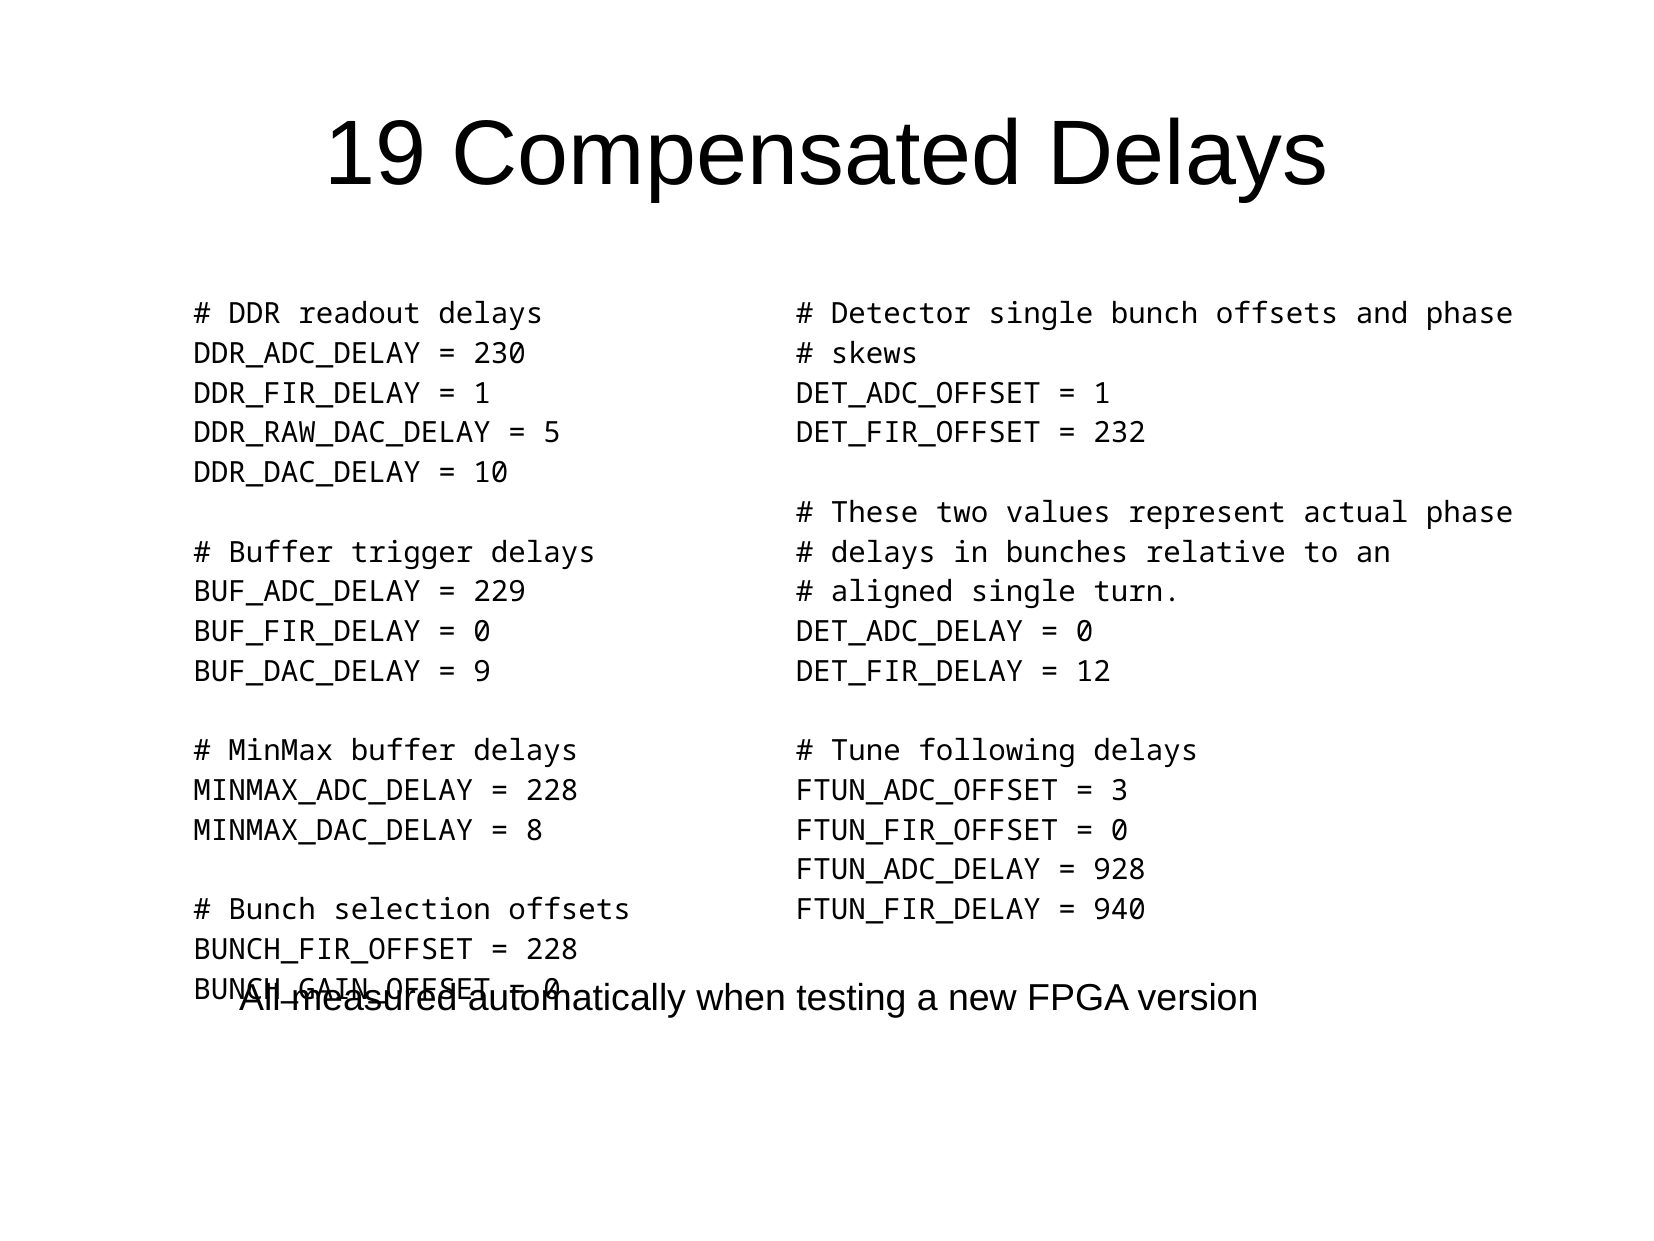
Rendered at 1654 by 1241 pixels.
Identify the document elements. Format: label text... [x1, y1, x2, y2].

title 19 Compensated Delays [82, 49, 1571, 257]
text_box # DDR readout delays DDR_ADC_DELAY = 230 DDR_FIR_DELAY = 1 DDR_RAW_DAC_DELAY = 5 DDR_DAC_DELAY = 10 # Buffer trigger delays BUF_ADC_DELAY = 229 BUF_FIR_DELAY = 0 BUF_DAC_DELAY = 9 # MinMax buffer delays MINMAX_ADC_DELAY = 228 MINMAX_DAC_DELAY = 8 # Bunch selection offsets BUNCH_FIR_OFFSET = 228 BUNCH_GAIN_OFFSET = 0 [177, 283, 969, 1158]
text_box All measured automatically when testing a new FPGA version [224, 968, 1477, 1026]
text_box # Detector single bunch offsets and phase # skews DET_ADC_OFFSET = 1 DET_FIR_OFFSET = 232 # These two values represent actual phase # delays in bunches relative to an # aligned single turn. DET_ADC_DELAY = 0 DET_FIR_DELAY = 12 # Tune following delays FTUN_ADC_OFFSET = 3 FTUN_FIR_OFFSET = 0 FTUN_ADC_DELAY = 928 FTUN_FIR_DELAY = 940 [779, 283, 1571, 1004]
